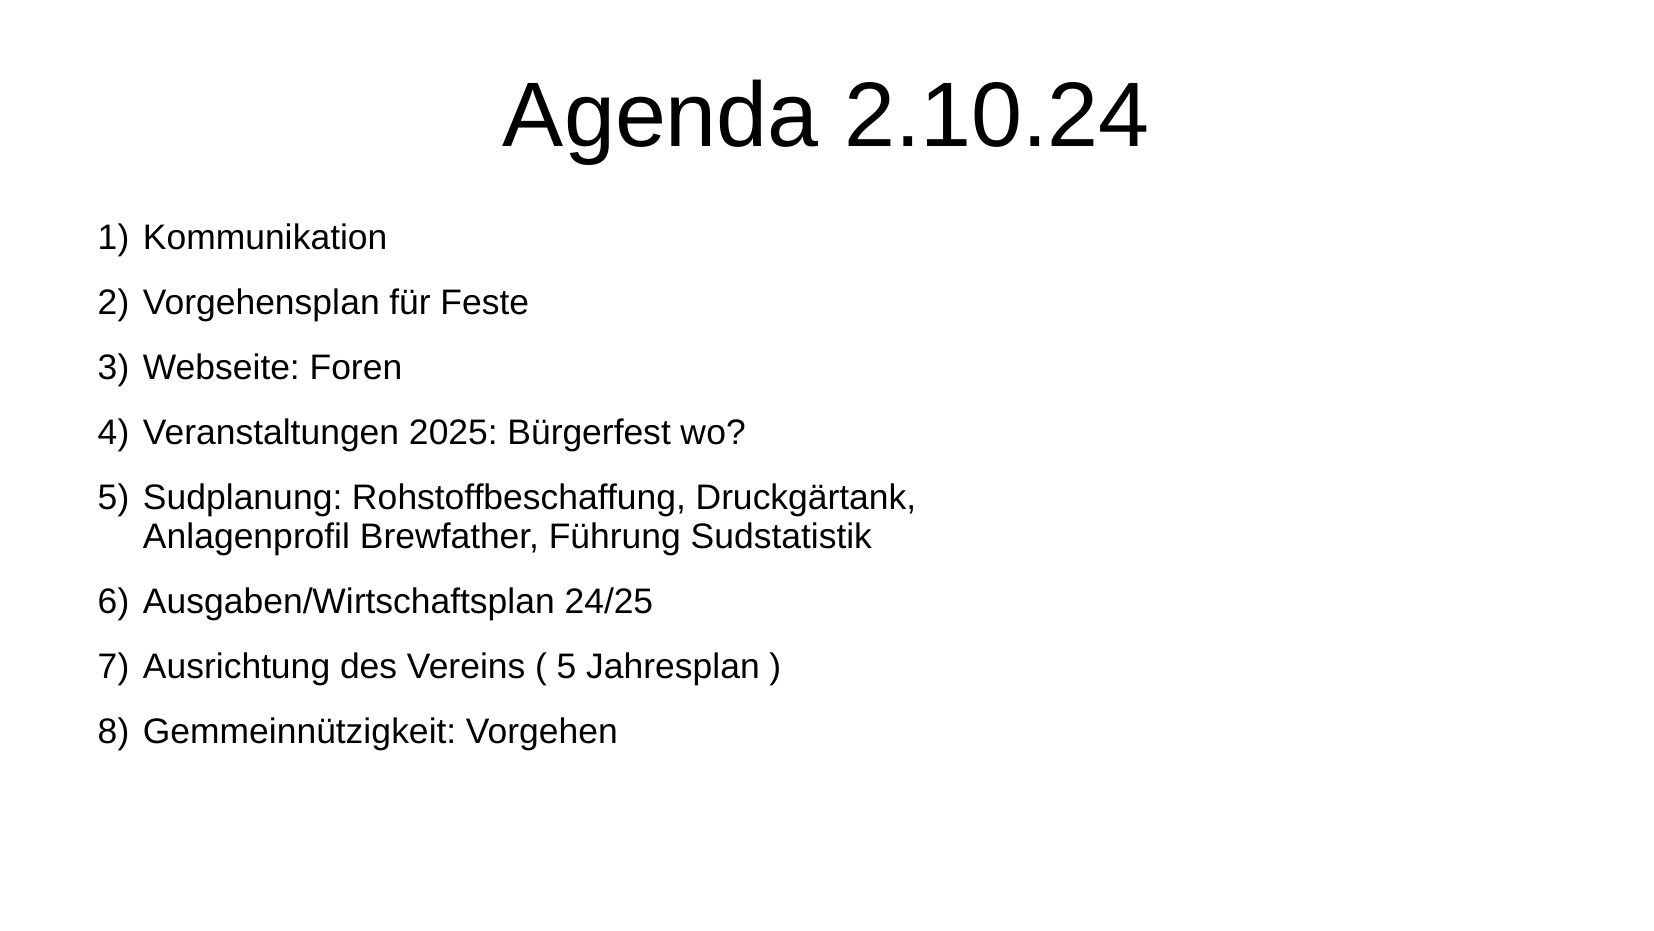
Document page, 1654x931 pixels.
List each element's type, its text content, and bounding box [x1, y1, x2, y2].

title Agenda 2.10.24 [82, 37, 1571, 193]
list Kommunikation Vorgehensplan für Feste Webseite: Foren Veranstaltungen 2025: Bürgerfest wo? Sudplanung: Rohstoffbeschaffung, Druckgärtank, Anlagenprofil Brewfather, Führung Sudstatistik Ausgaben/Wirtschaftsplan 24/25 Ausrichtung des Vereins ( 5 Jahresplan ) Gemmeinnützigkeit: Vorgehen [82, 217, 1063, 758]
